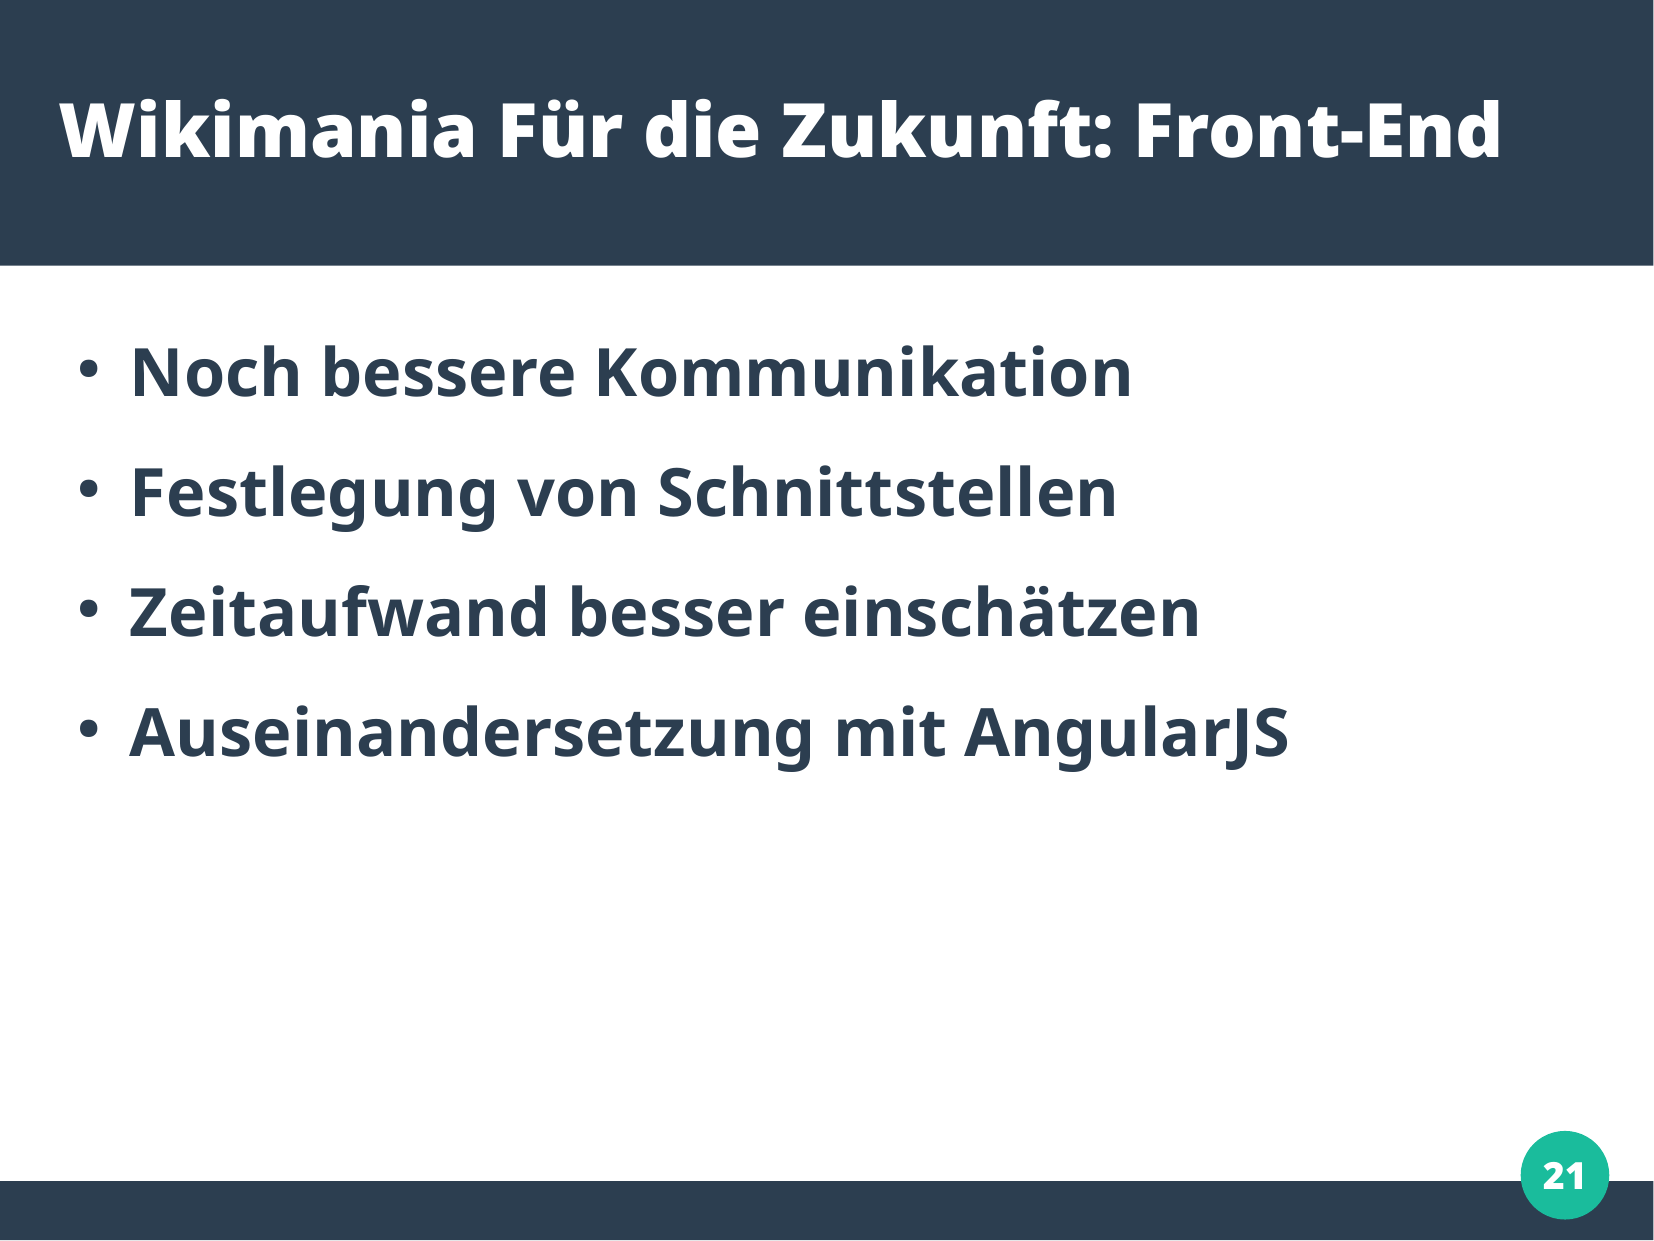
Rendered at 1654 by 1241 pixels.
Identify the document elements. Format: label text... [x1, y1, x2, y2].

title Wikimania Für die Zukunft: Front-End [59, 49, 1595, 207]
list Noch bessere Kommunikation Festlegung von Schnittstellen Zeitaufwand besser einschätzen Auseinandersetzung mit AngularJS [59, 324, 1595, 1152]
